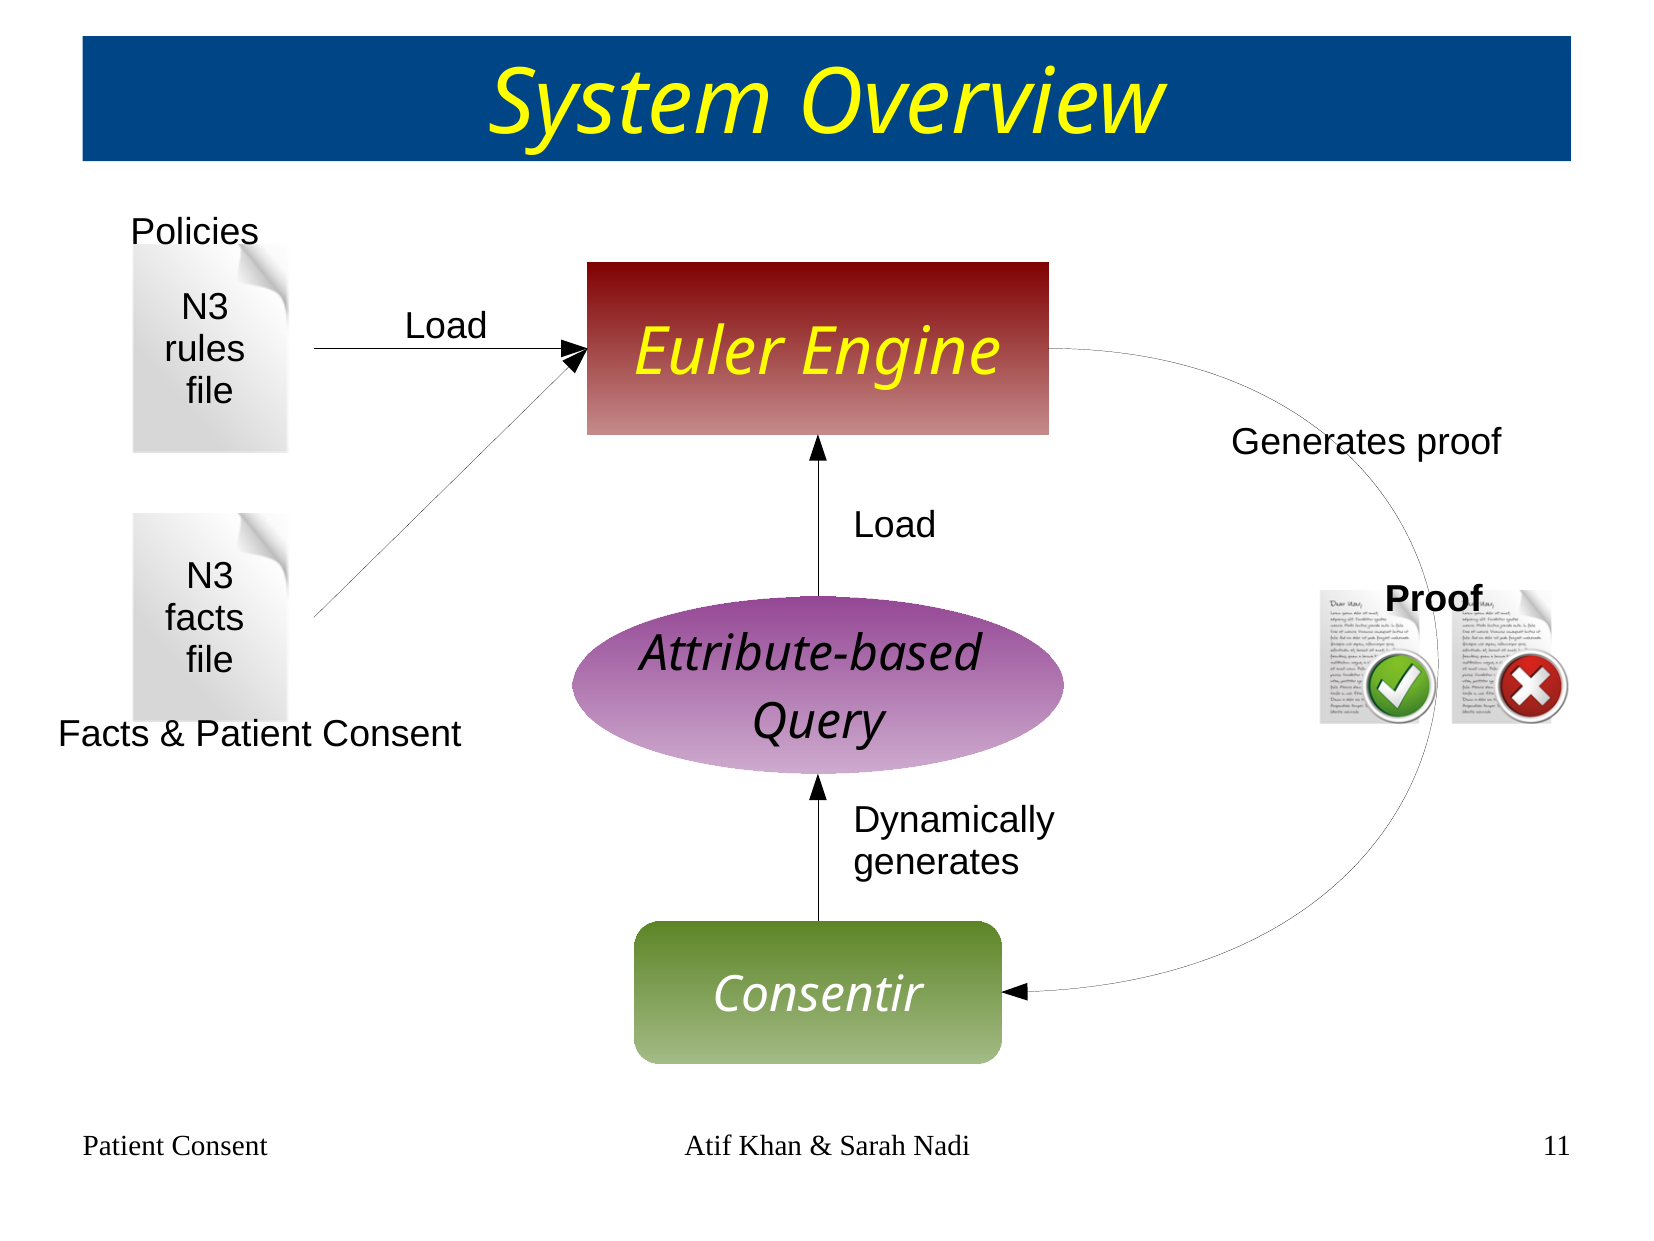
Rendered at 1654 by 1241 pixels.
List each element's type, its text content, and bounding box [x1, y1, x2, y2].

picture [106, 513, 314, 705]
text_box Generates proof [1216, 413, 1517, 471]
text_box Policies [106, 203, 284, 260]
title System Overview [82, 37, 1571, 160]
text_box Load [389, 349, 503, 355]
text_box Dynamically generates [838, 791, 1081, 891]
text_box Attribute-based Query [572, 596, 1064, 774]
text_box Load [389, 297, 503, 348]
text_box Euler Engine [587, 262, 1049, 435]
text_box Proof [1370, 570, 1498, 628]
text_box Facts & Patient Consent [29, 705, 491, 762]
picture [106, 244, 314, 453]
picture [1311, 590, 1577, 724]
text_box Consentir [634, 921, 1002, 1064]
text_box Load [838, 496, 952, 553]
